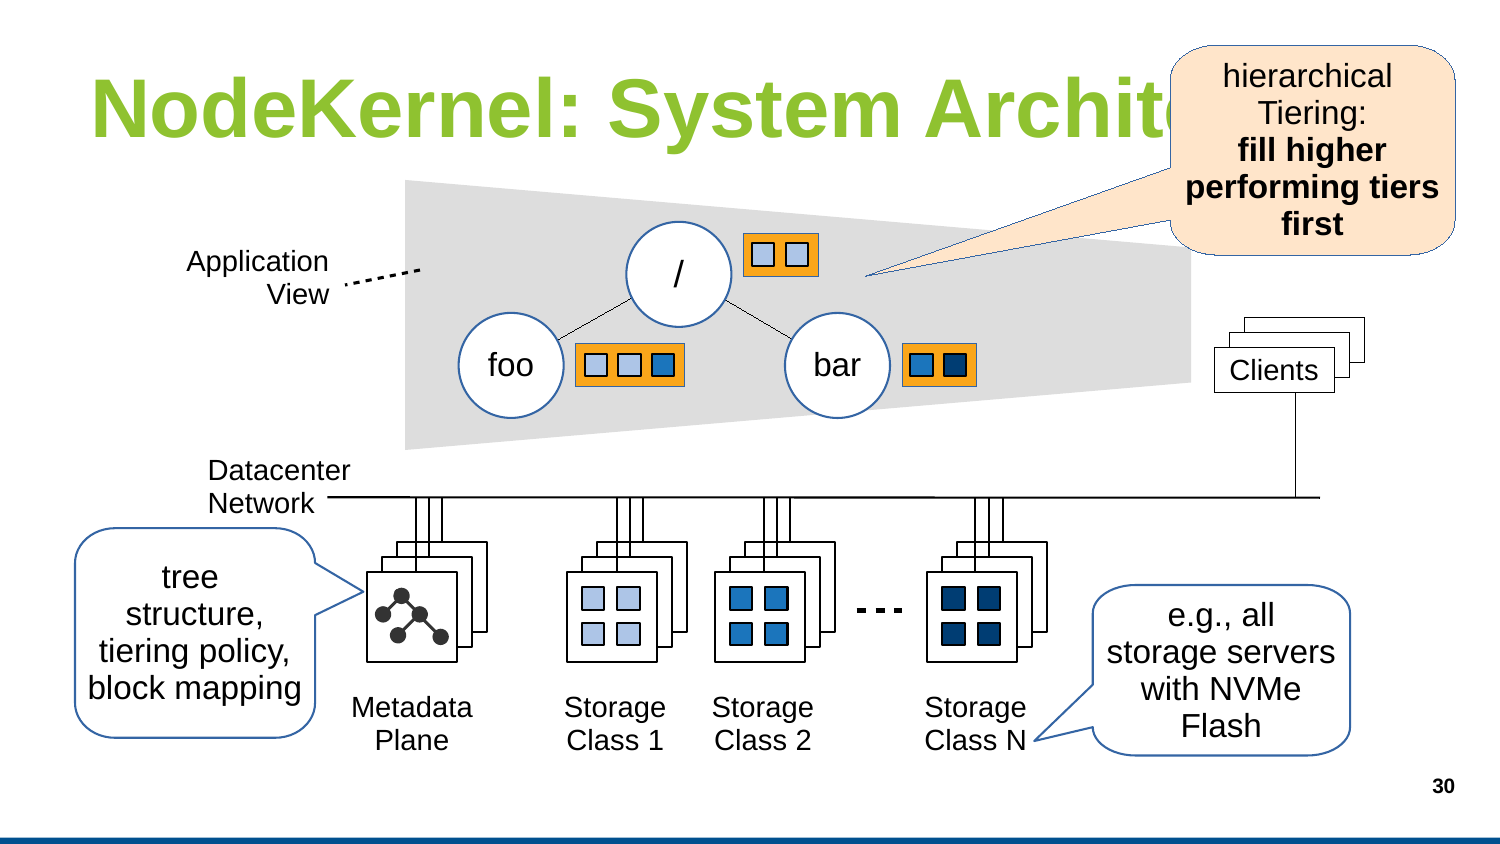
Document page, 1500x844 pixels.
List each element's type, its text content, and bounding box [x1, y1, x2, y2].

text_box Clients [1214, 347, 1335, 393]
text_box [927, 542, 1048, 663]
text_box [366, 542, 487, 663]
text_box Storage Class 2 [696, 683, 830, 765]
text_box [566, 542, 687, 663]
text_box Metadata Plane [336, 683, 514, 765]
text_box foo [458, 312, 564, 418]
text_box [714, 542, 835, 663]
text_box [405, 179, 1192, 451]
text_box [1229, 317, 1365, 378]
title NodeKernel: System Architecture [75, 33, 1456, 175]
text_box e.g., all storage servers with NVMe Flash [1034, 585, 1351, 756]
text_box Storage Class N [909, 683, 1043, 765]
text_box Application View [171, 237, 345, 351]
text_box bar [784, 312, 891, 418]
text_box tree structure, tiering policy, block mapping [75, 528, 364, 738]
text_box Datacenter Network [192, 446, 377, 527]
text_box Storage Class 1 [549, 683, 682, 765]
text_box hierarchical Tiering: fill higher performing tiers first [865, 45, 1456, 277]
text_box / [626, 221, 732, 327]
